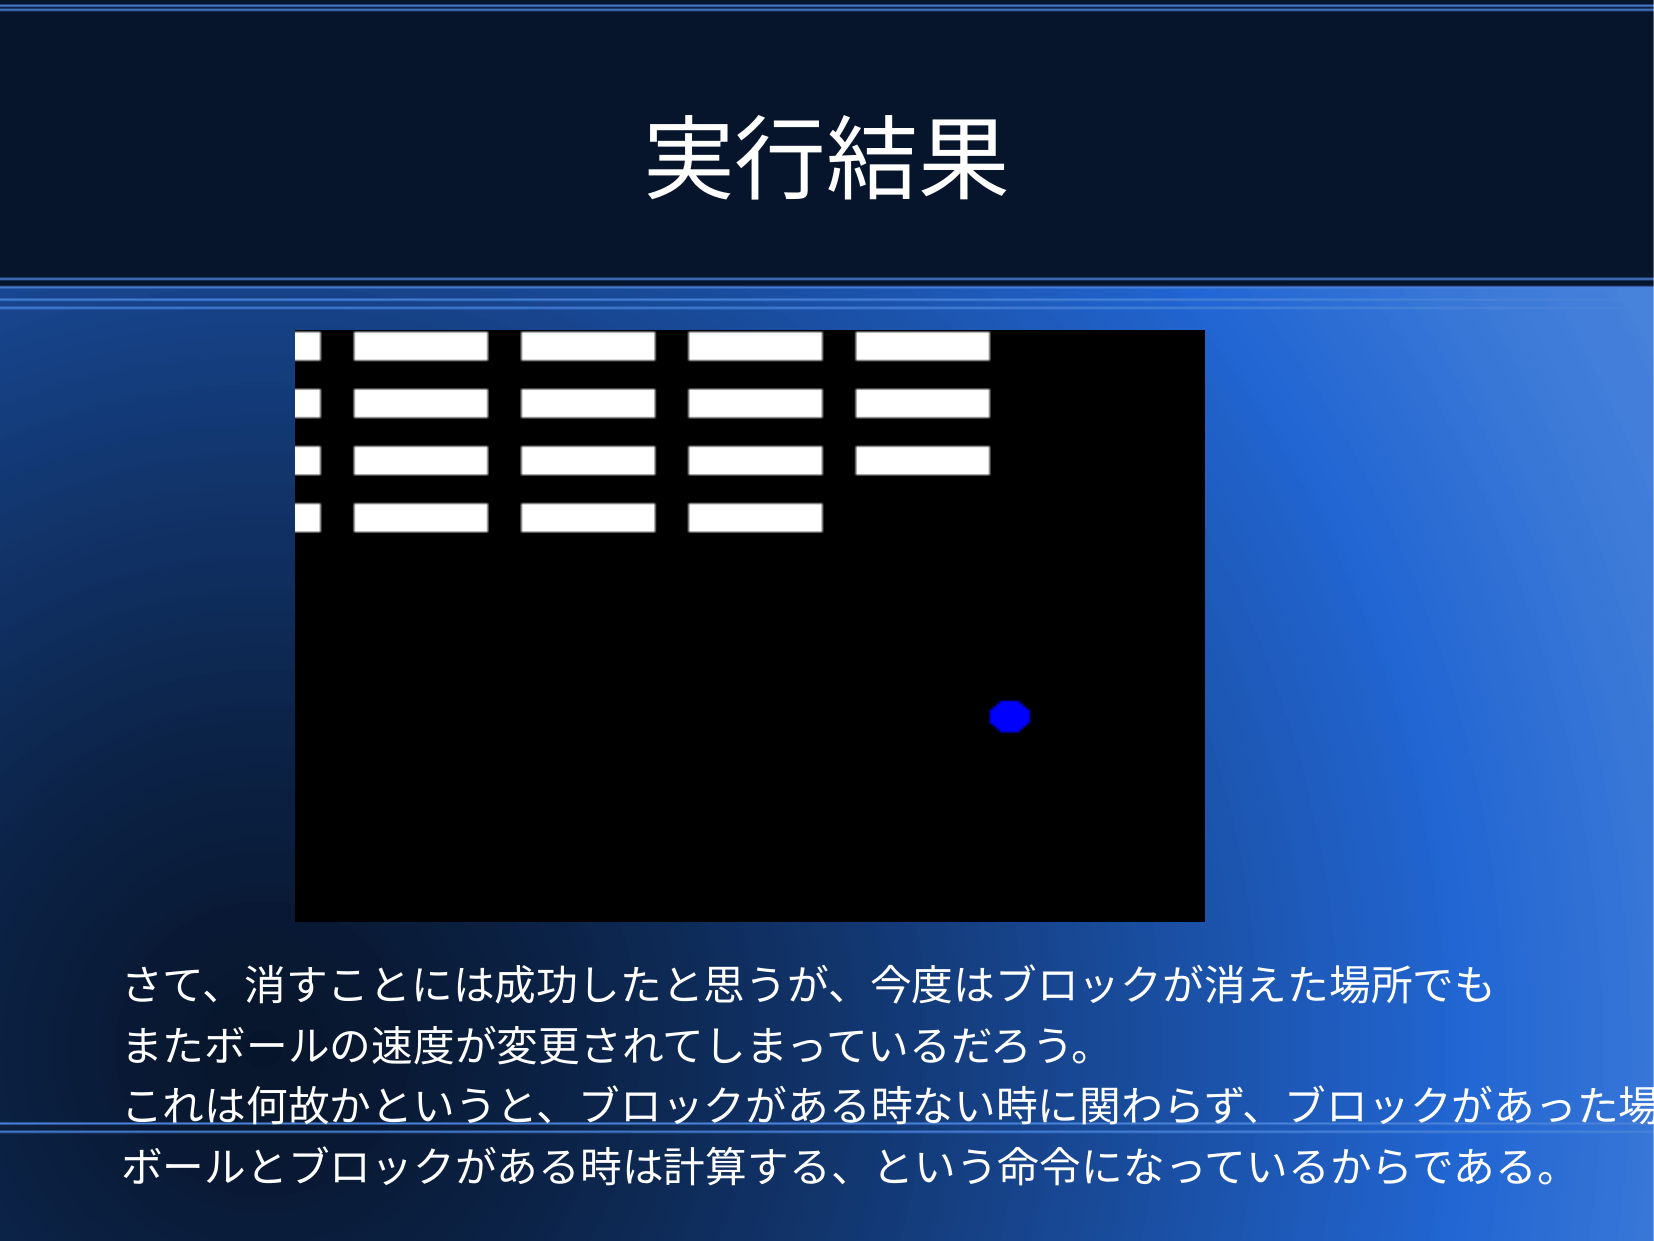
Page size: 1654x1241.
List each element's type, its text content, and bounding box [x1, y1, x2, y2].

title 実行結果 [82, 49, 1571, 257]
text_box さて、消すことには成功したと思うが、今度はブロックが消えた場所でも またボールの速度が変更されてしまっているだろう。 これは何故かというと、ブロックがある時ない時に関わらず、ブロックがあった場所で ボールとブロックがある時は計算する、という命令になっているからである。 なので、ブロックがある時は計算をする、という命令も加えてやらなければならない。 [106, 944, 1593, 1211]
picture [0, 0, 1654, 1241]
